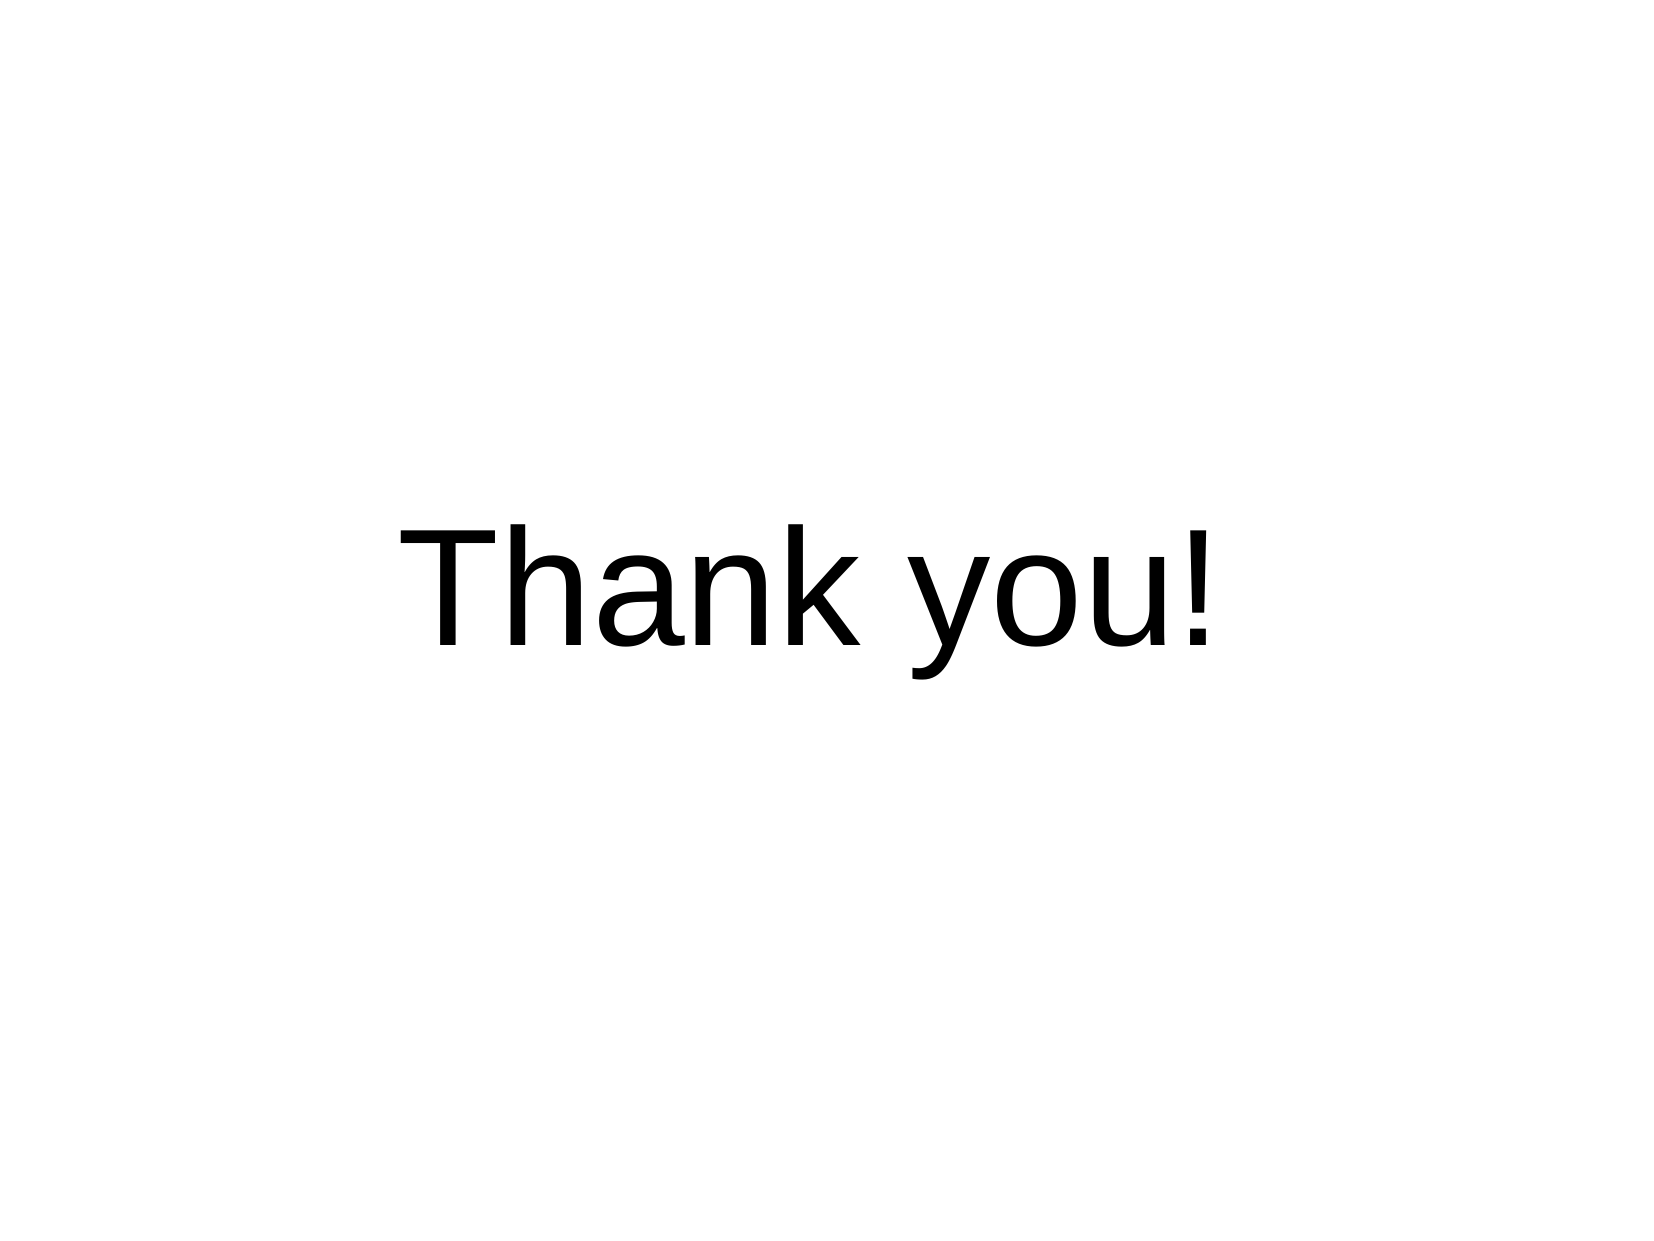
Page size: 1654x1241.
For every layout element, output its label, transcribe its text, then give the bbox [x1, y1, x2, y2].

text_box Thank you! [382, 487, 1238, 689]
